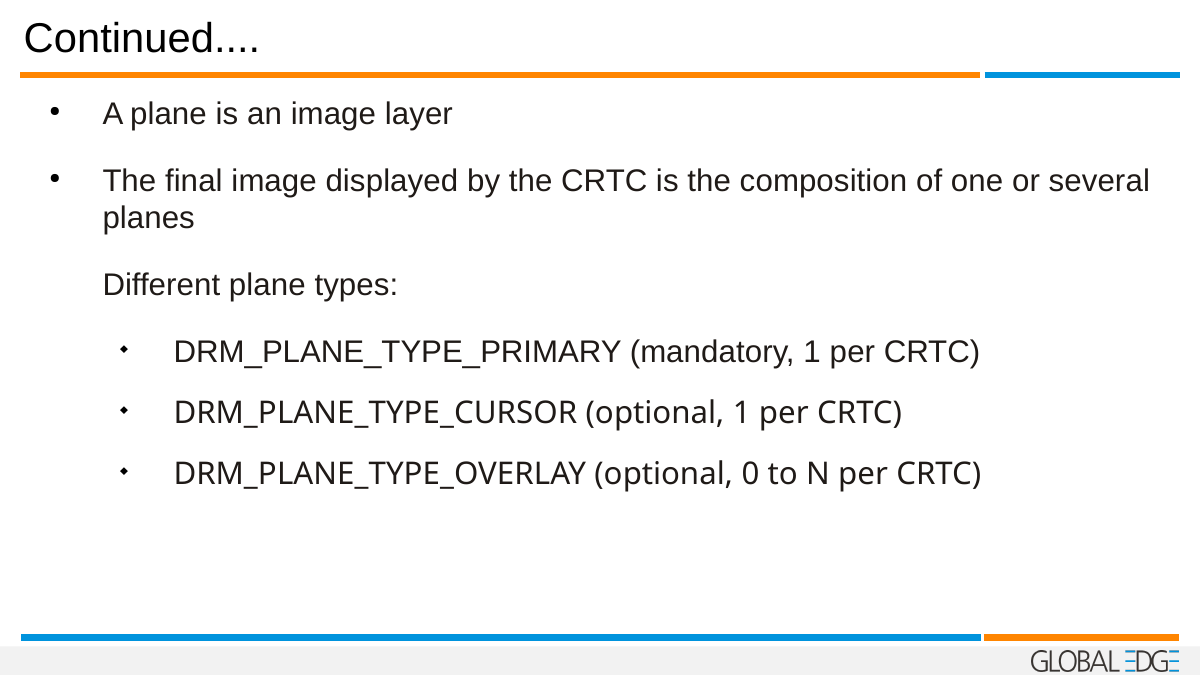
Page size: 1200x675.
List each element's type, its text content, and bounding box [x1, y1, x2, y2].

picture [1031, 650, 1179, 672]
list A plane is an image layer The final image displayed by the CRTC is the composition of one or several planes Different plane types: DRM_PLANE_TYPE_PRIMARY (mandatory, 1 per CRTC) DRM_PLANE_TYPE_CURSOR (optional, 1 per CRTC) DRM_PLANE_TYPE_OVERLAY (optional, 0 to N per CRTC) [20, 87, 1179, 628]
title Continued.... [12, 9, 1088, 63]
